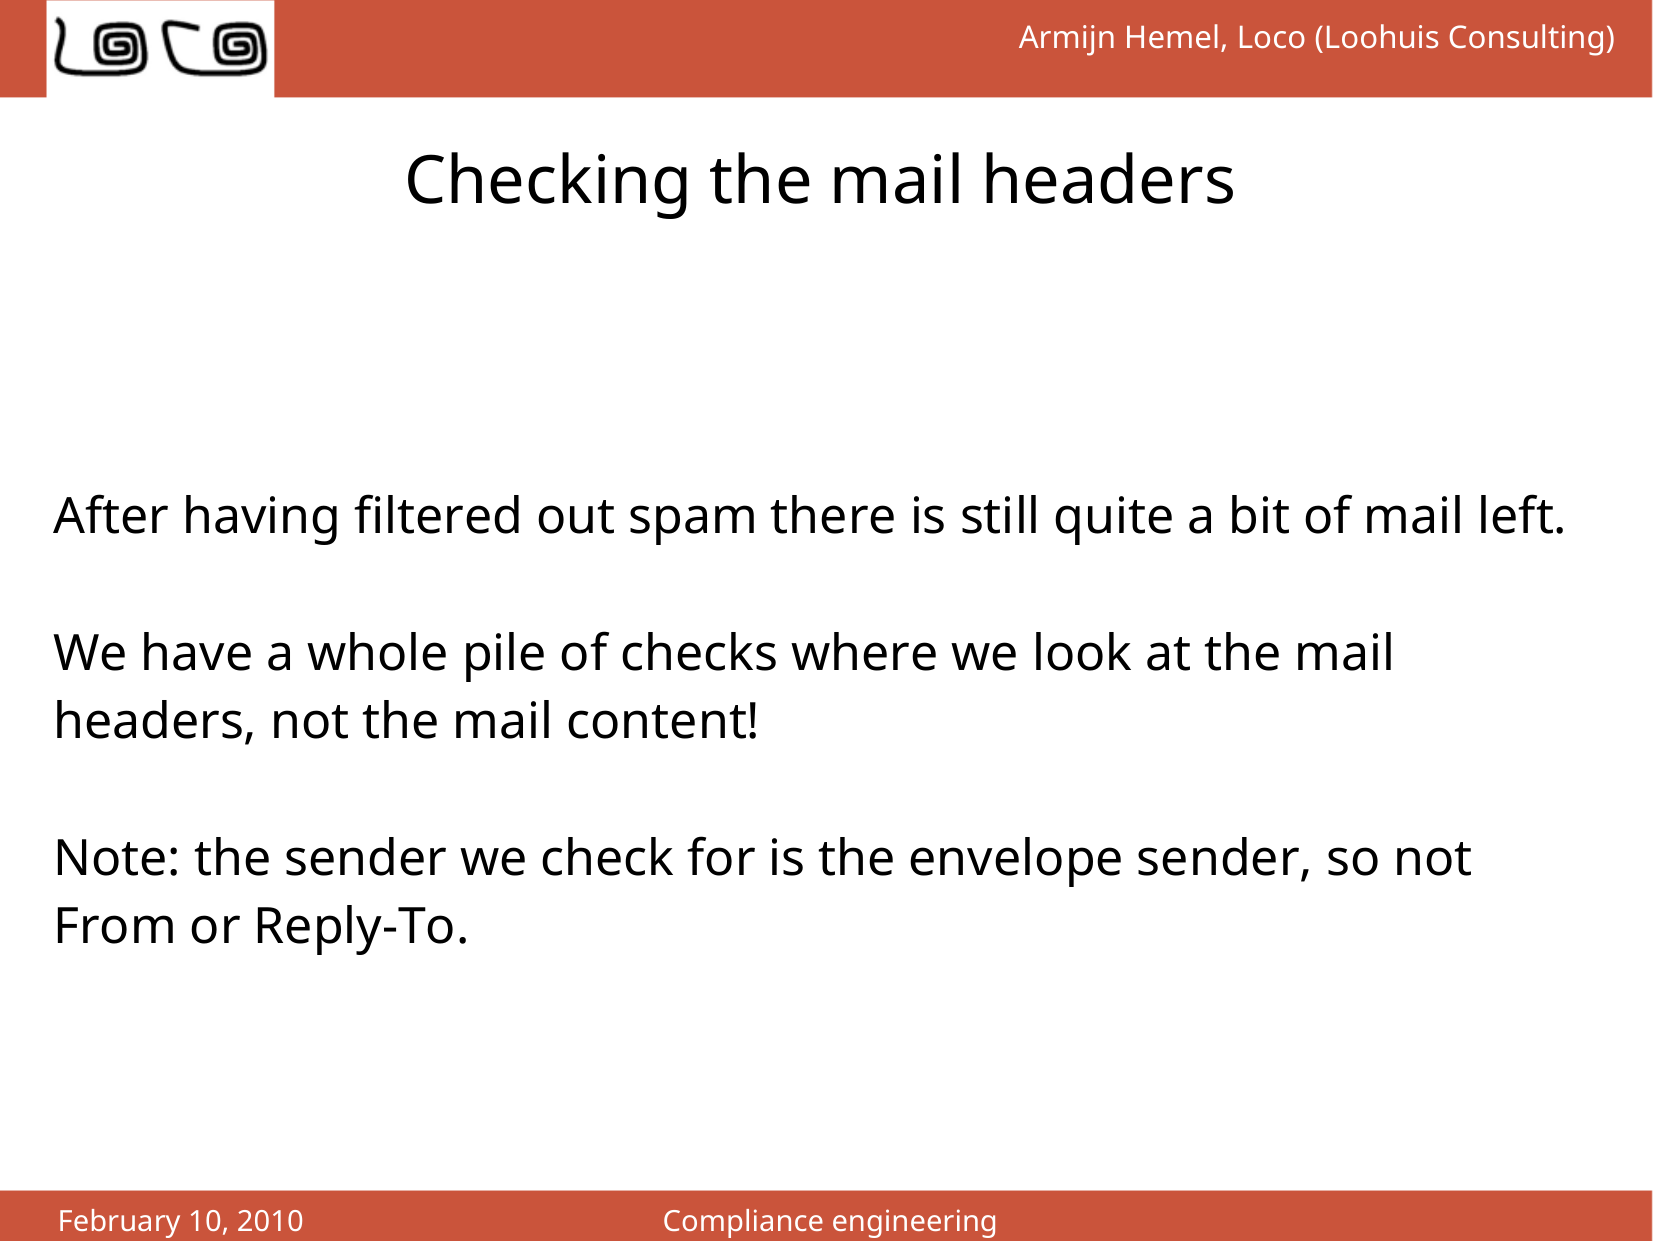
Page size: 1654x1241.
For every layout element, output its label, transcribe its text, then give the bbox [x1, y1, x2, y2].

subtitle After having filtered out spam there is still quite a bit of mail left. We have a whole pile of checks where we look at the mail headers, not the mail content! Note: the sender we check for is the envelope sender, so not From or Reply-To. [53, 265, 1595, 1173]
title Checking the mail headers [47, 125, 1595, 229]
picture [0, 0, 1654, 1241]
